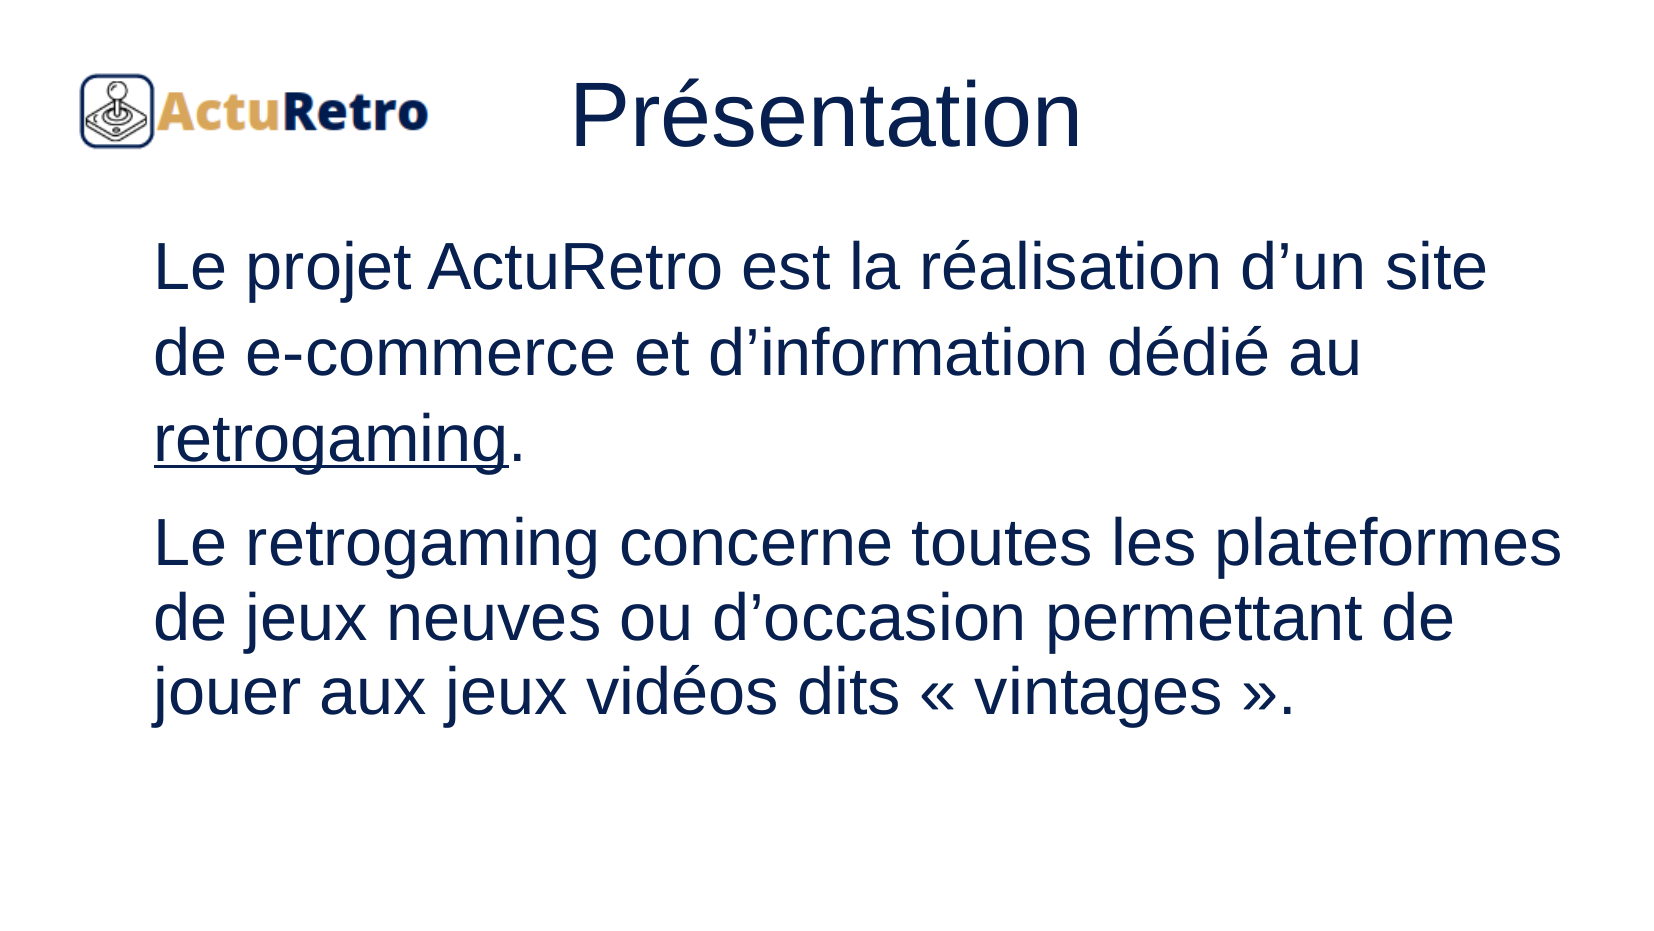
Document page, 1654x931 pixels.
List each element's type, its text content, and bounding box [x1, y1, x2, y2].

title Présentation [82, 37, 1571, 193]
picture [75, 69, 434, 154]
list Le projet ActuRetro est la réalisation d’un site de e-commerce et d’information dédié au retrogaming. Le retrogaming concerne toutes les plateformes de jeux neuves ou d’occasion permettant de jouer aux jeux vidéos dits « vintages ». [82, 217, 1571, 845]
